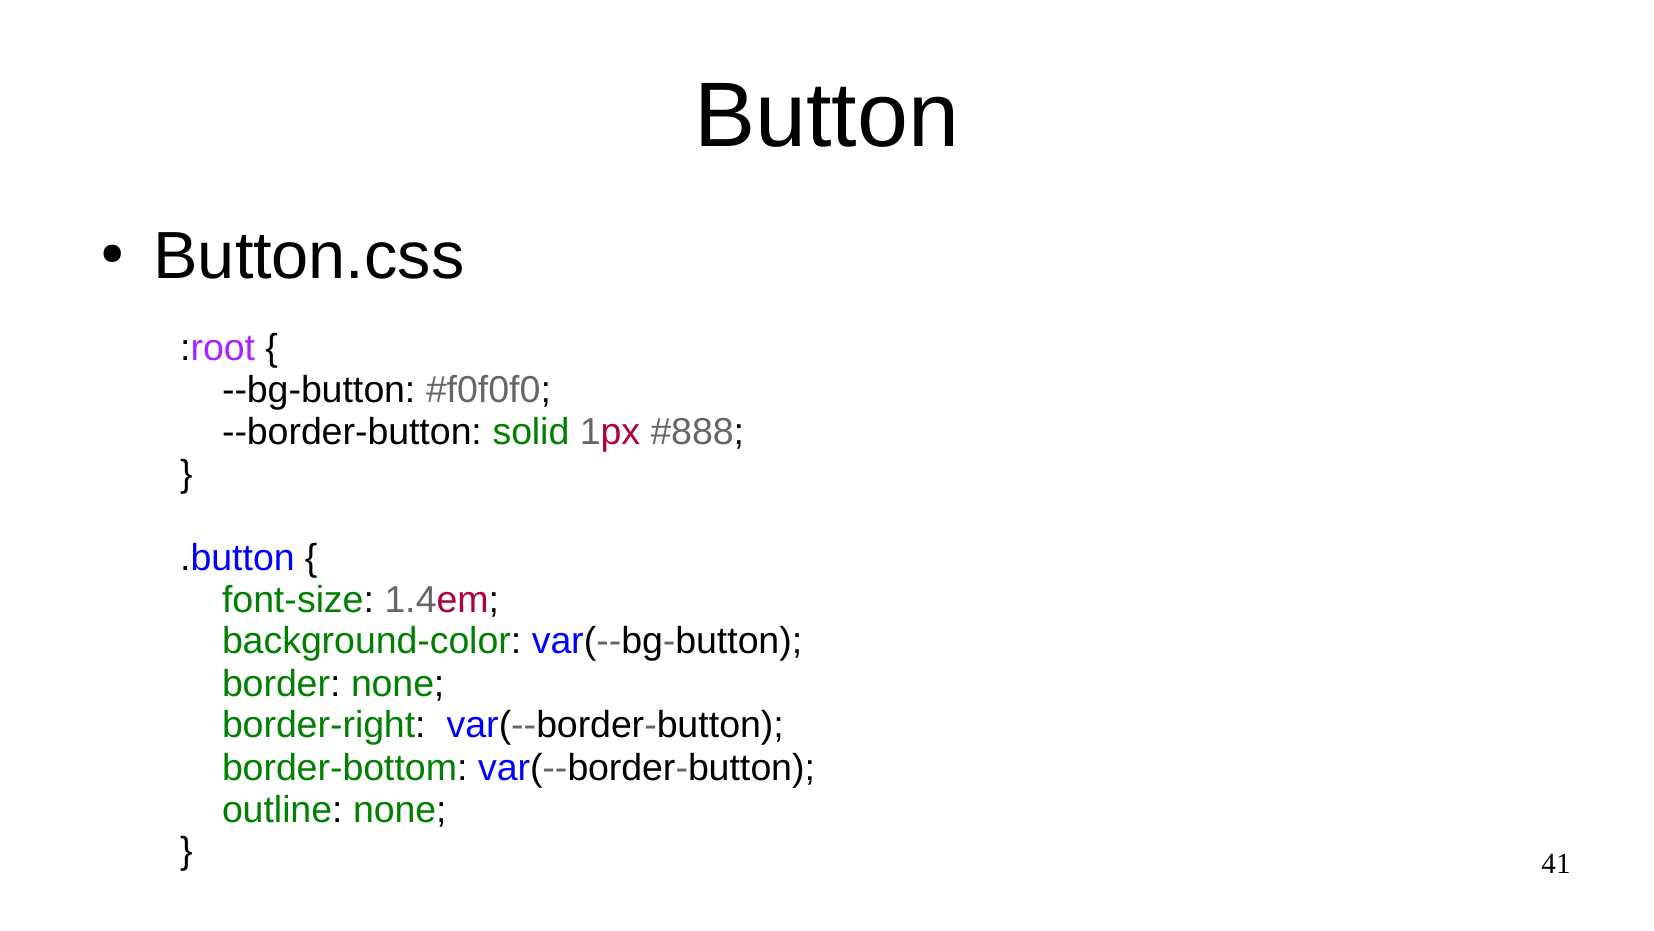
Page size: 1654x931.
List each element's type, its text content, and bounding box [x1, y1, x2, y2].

text_box :root { --bg-button: #f0f0f0; --border-button: solid 1px #888; } .button { font-size: 1.4em; background-color: var(--bg-button); border: none; border-right: var(--border-button); border-bottom: var(--border-button); outline: none; } [165, 318, 1341, 880]
list Button.css [82, 217, 1571, 758]
title Button [82, 37, 1571, 193]
